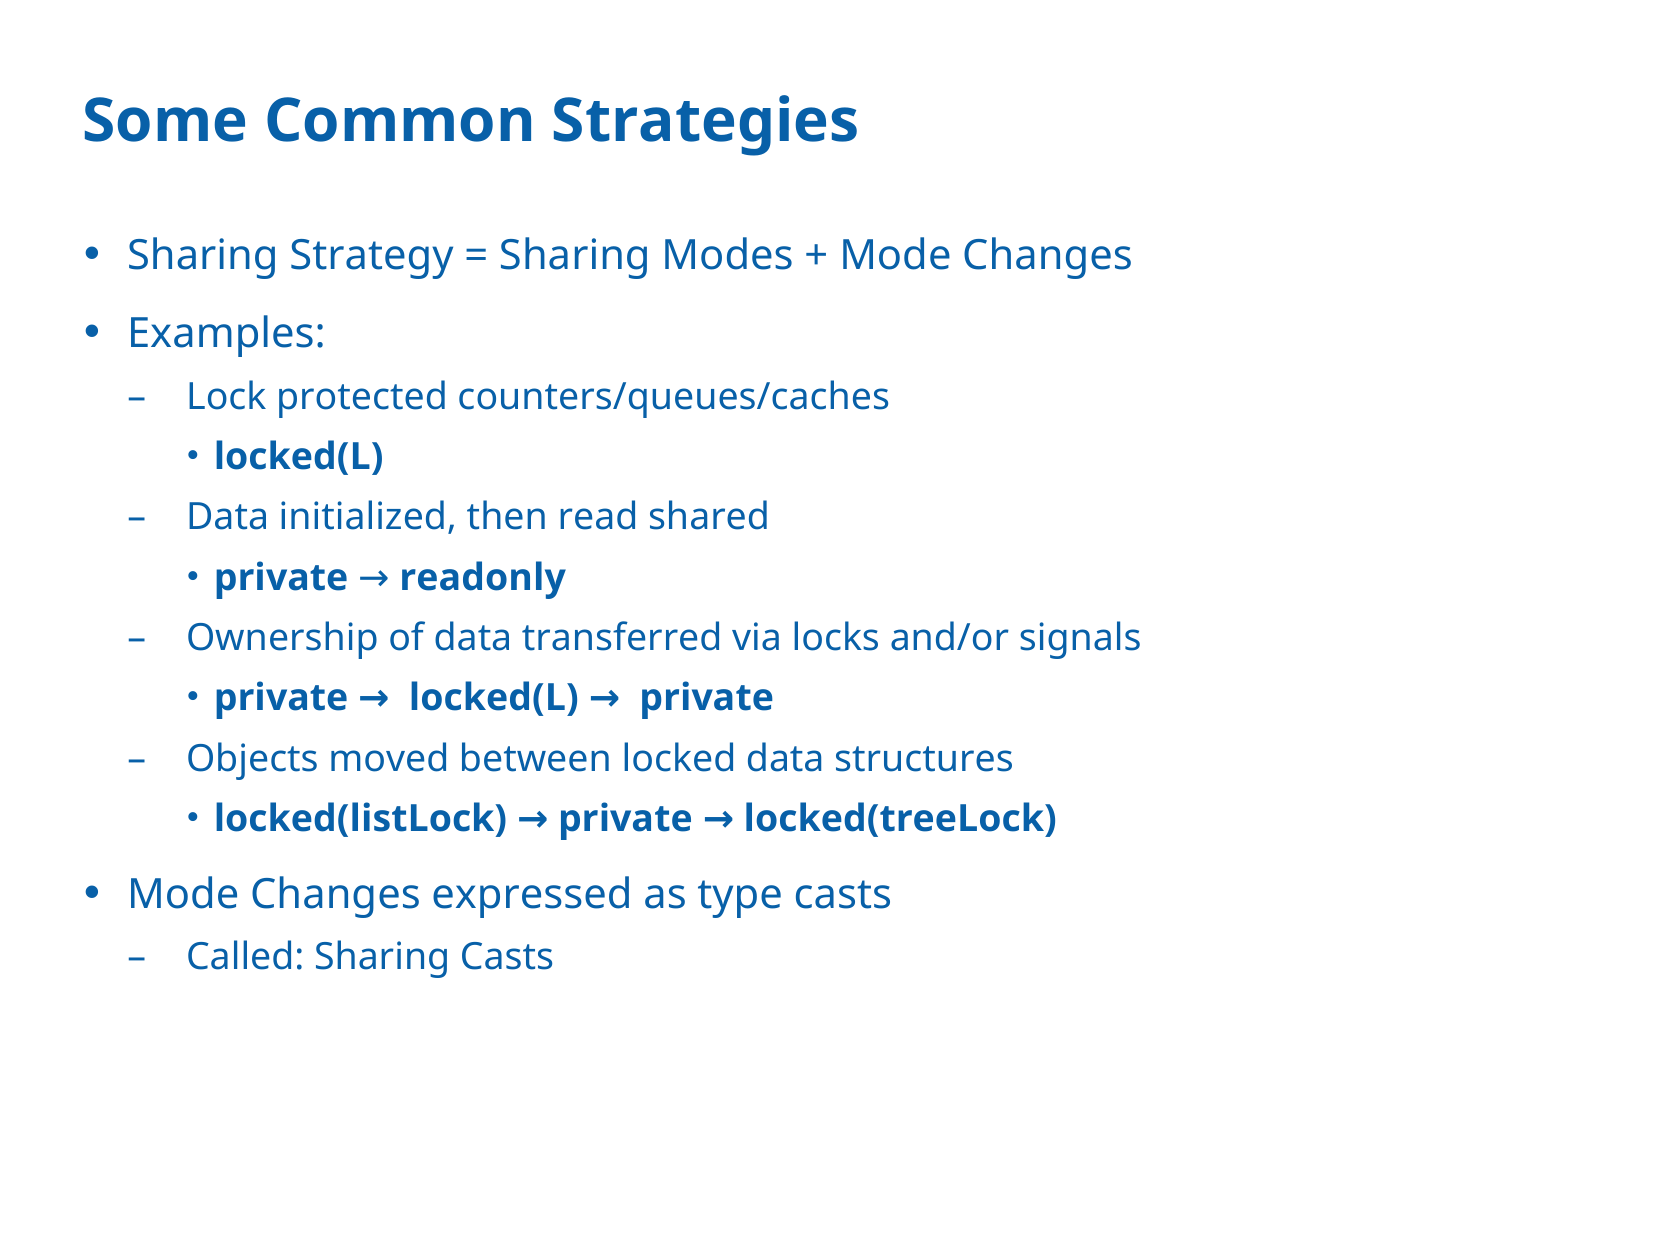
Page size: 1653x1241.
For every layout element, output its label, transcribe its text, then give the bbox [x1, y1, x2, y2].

title Some Common Strategies [82, 49, 1571, 188]
list Sharing Strategy = Sharing Modes + Mode Changes Examples: Lock protected counters/queues/caches locked(L) Data initialized, then read shared private → readonly Ownership of data transferred via locks and/or signals private → locked(L) → private Objects moved between locked data structures locked(listLock) → private → locked(treeLock) Mode Changes expressed as type casts Called: Sharing Casts [82, 225, 1571, 1110]
